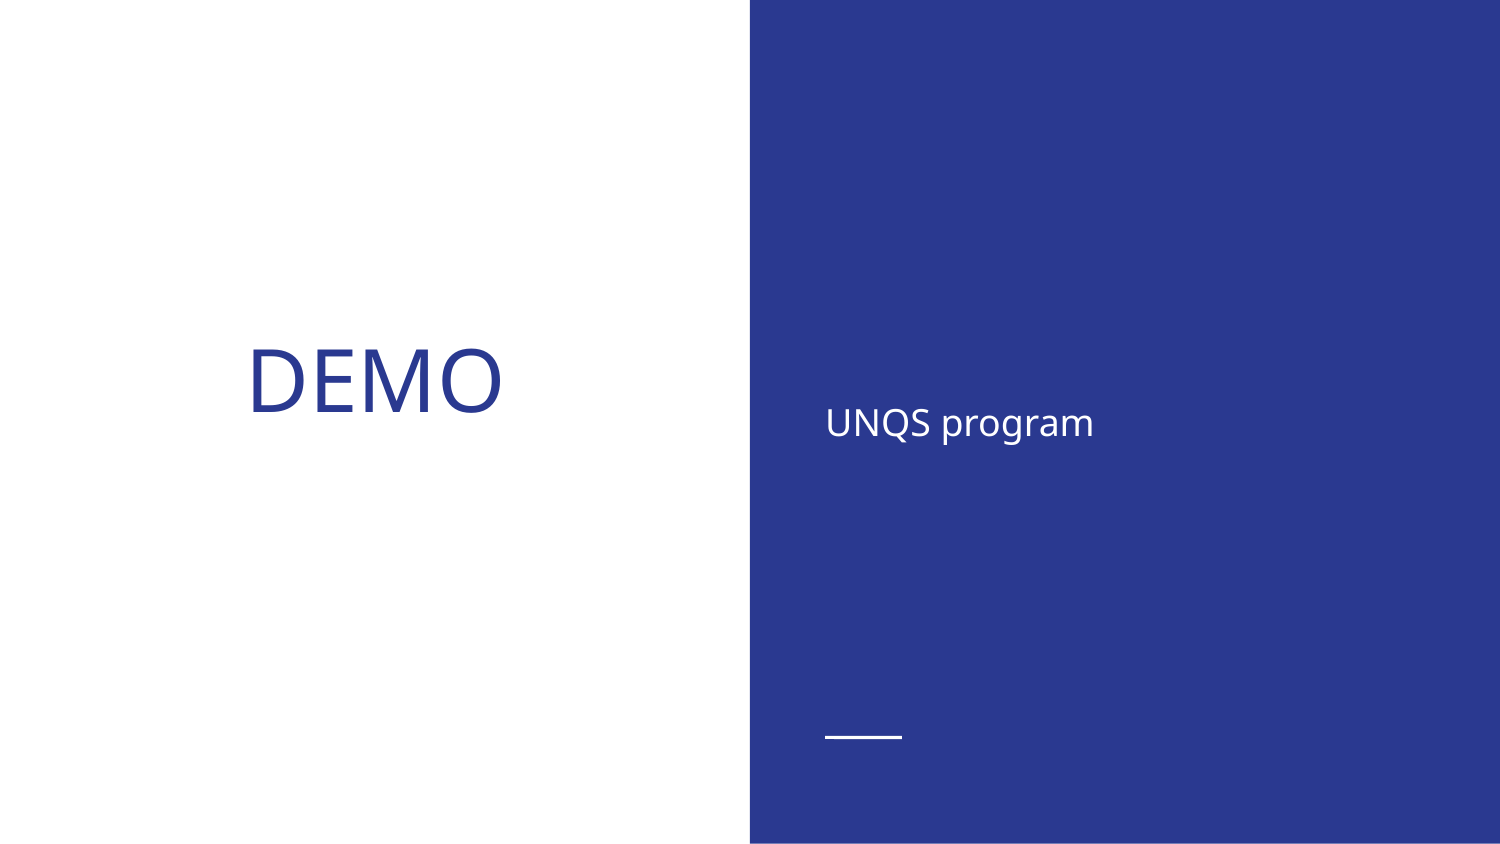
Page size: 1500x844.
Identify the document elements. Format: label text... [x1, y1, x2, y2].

list UNQS program [810, 118, 1440, 725]
title DEMO [43, 188, 708, 446]
